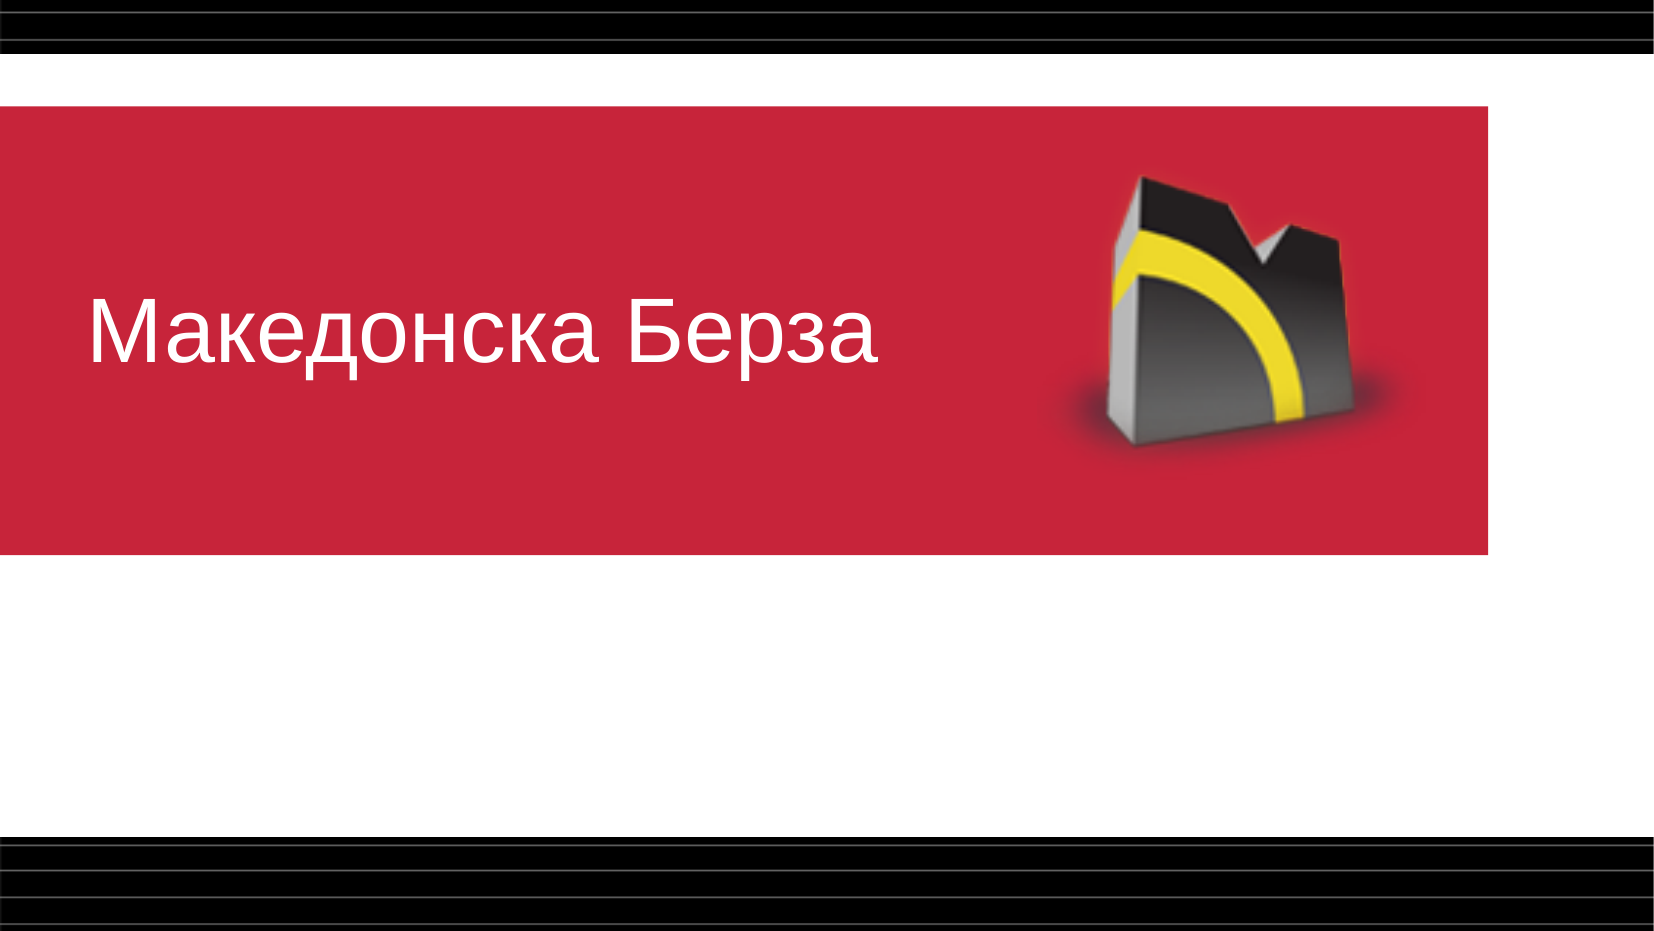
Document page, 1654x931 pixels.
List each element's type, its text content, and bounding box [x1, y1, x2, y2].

title Македонска Берза [0, 106, 1489, 556]
picture [0, 0, 1654, 54]
picture [0, 837, 1654, 931]
picture [1037, 159, 1426, 481]
